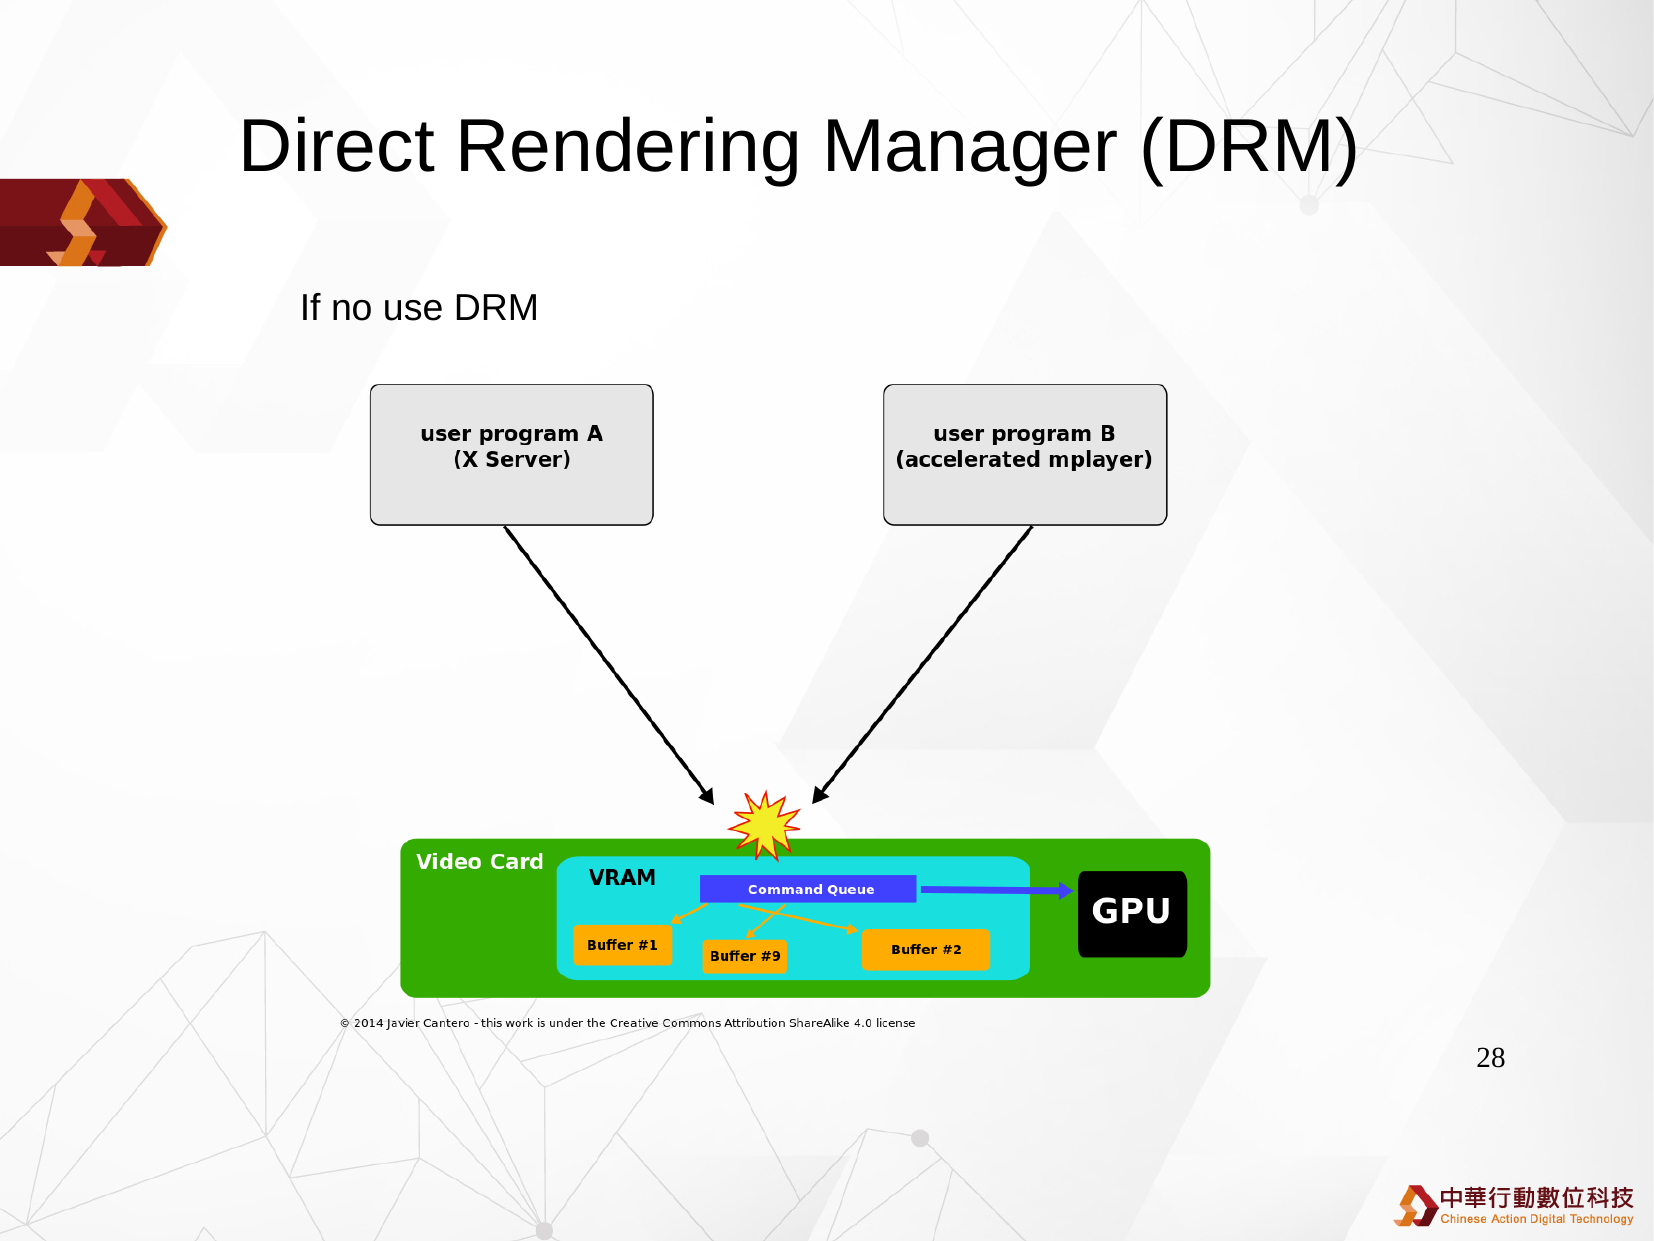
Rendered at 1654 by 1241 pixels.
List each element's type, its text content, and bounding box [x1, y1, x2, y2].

title Direct Rendering Manager (DRM) [238, 86, 1420, 205]
text_box If no use DRM [285, 278, 571, 336]
picture [0, 0, 1654, 1241]
